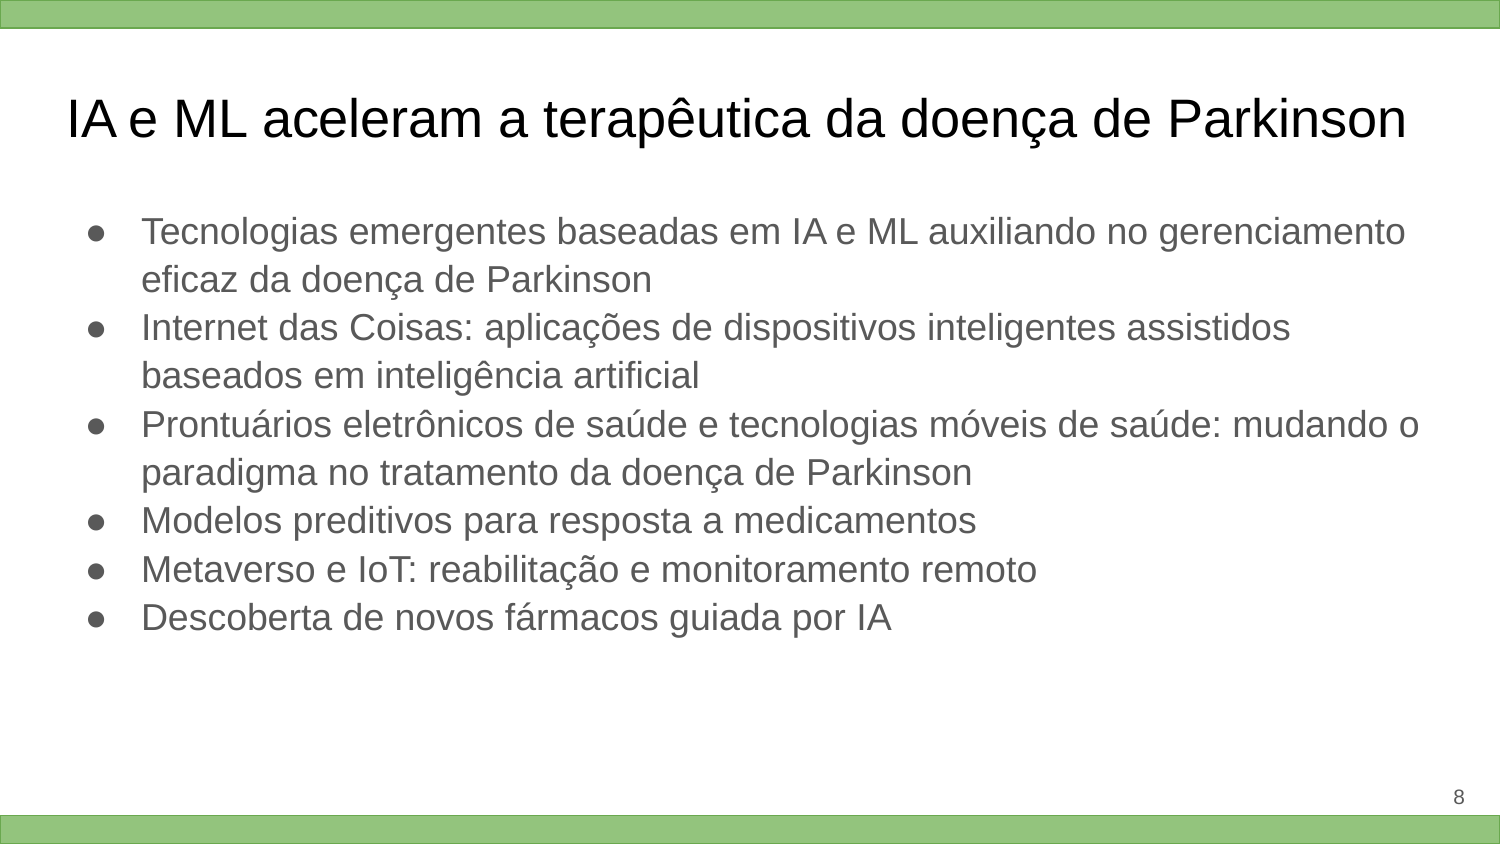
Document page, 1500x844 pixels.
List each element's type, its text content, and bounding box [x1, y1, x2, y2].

text_box [0, 0, 1500, 28]
text_box [0, 815, 1500, 844]
slide_number <number> [1389, 764, 1480, 830]
list Tecnologias emergentes baseadas em IA e ML auxiliando no gerenciamento eficaz da doença de Parkinson Internet das Coisas: aplicações de dispositivos inteligentes assistidos baseados em inteligência artificial Prontuários eletrônicos de saúde e tecnologias móveis de saúde: mudando o paradigma no tratamento da doença de Parkinson Modelos preditivos para resposta a medicamentos Metaverso e IoT: reabilitação e monitoramento remoto Descoberta de novos fármacos guiada por IA [51, 189, 1449, 750]
title IA e ML aceleram a terapêutica da doença de Parkinson [51, 72, 1449, 167]
